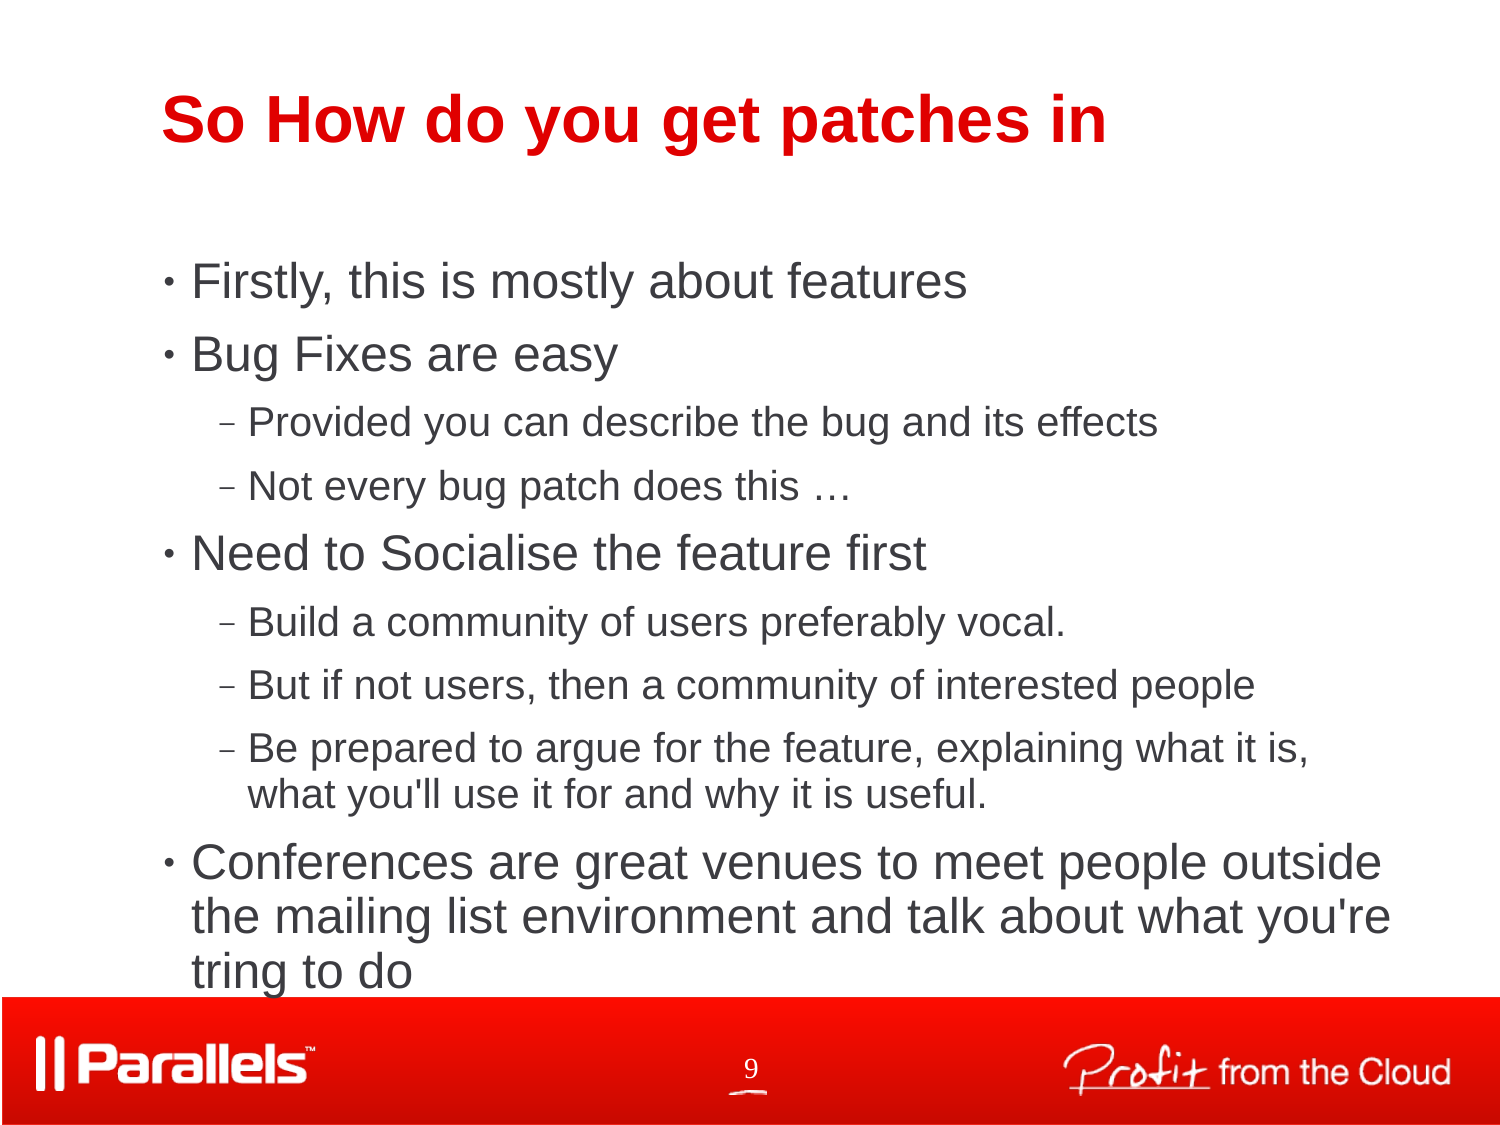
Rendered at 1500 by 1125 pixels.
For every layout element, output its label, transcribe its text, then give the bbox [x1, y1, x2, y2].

title So How do you get patches in [161, 41, 1383, 205]
picture [727, 1090, 767, 1095]
picture [1049, 1033, 1465, 1096]
picture [36, 1034, 318, 1091]
list Firstly, this is mostly about features Bug Fixes are easy Provided you can describe the bug and its effects Not every bug patch does this … Need to Socialise the feature first Build a community of users preferably vocal. But if not users, then a community of interested people Be prepared to argue for the feature, explaining what it is, what you'll use it for and why it is useful. Conferences are great venues to meet people outside the mailing list environment and talk about what you're tring to do [163, 254, 1404, 998]
